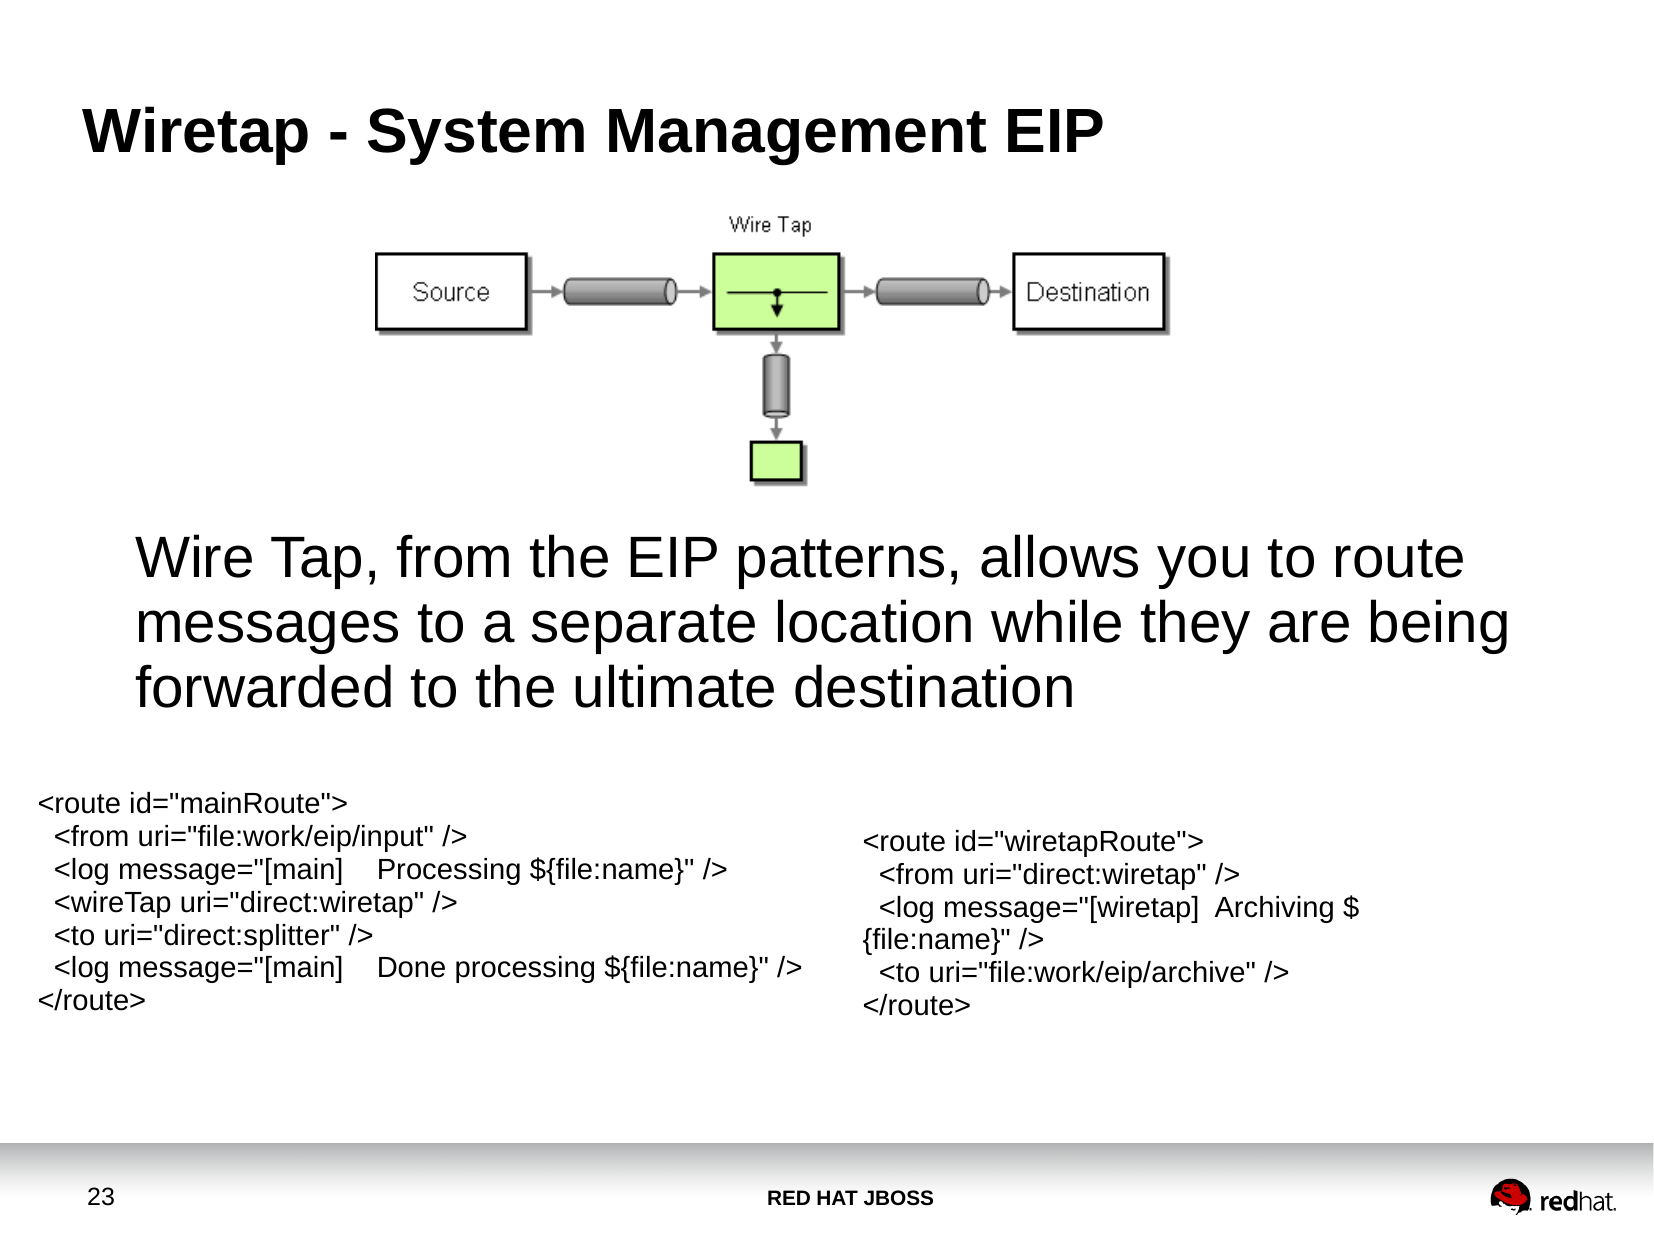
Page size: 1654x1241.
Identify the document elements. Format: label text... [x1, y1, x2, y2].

list Wire Tap, from the EIP patterns, allows you to route messages to a separate location while they are being forwarded to the ultimate destination [75, 525, 1613, 751]
list <route id="mainRoute"> <from uri="file:work/eip/input" /> <log message="[main] Processing ${file:name}" /> <wireTap uri="direct:wiretap" /> <to uri="direct:splitter" /> <log message="[main] Done processing ${file:name}" /> </route> [37, 787, 826, 1017]
title Wiretap - System Management EIP [82, 37, 1571, 226]
picture [0, 1143, 1654, 1241]
list <route id="wiretapRoute"> <from uri="direct:wiretap" /> <log message="[wiretap] Archiving ${file:name}" /> <to uri="file:work/eip/archive" /> </route> [862, 825, 1501, 1051]
picture [375, 204, 1172, 488]
